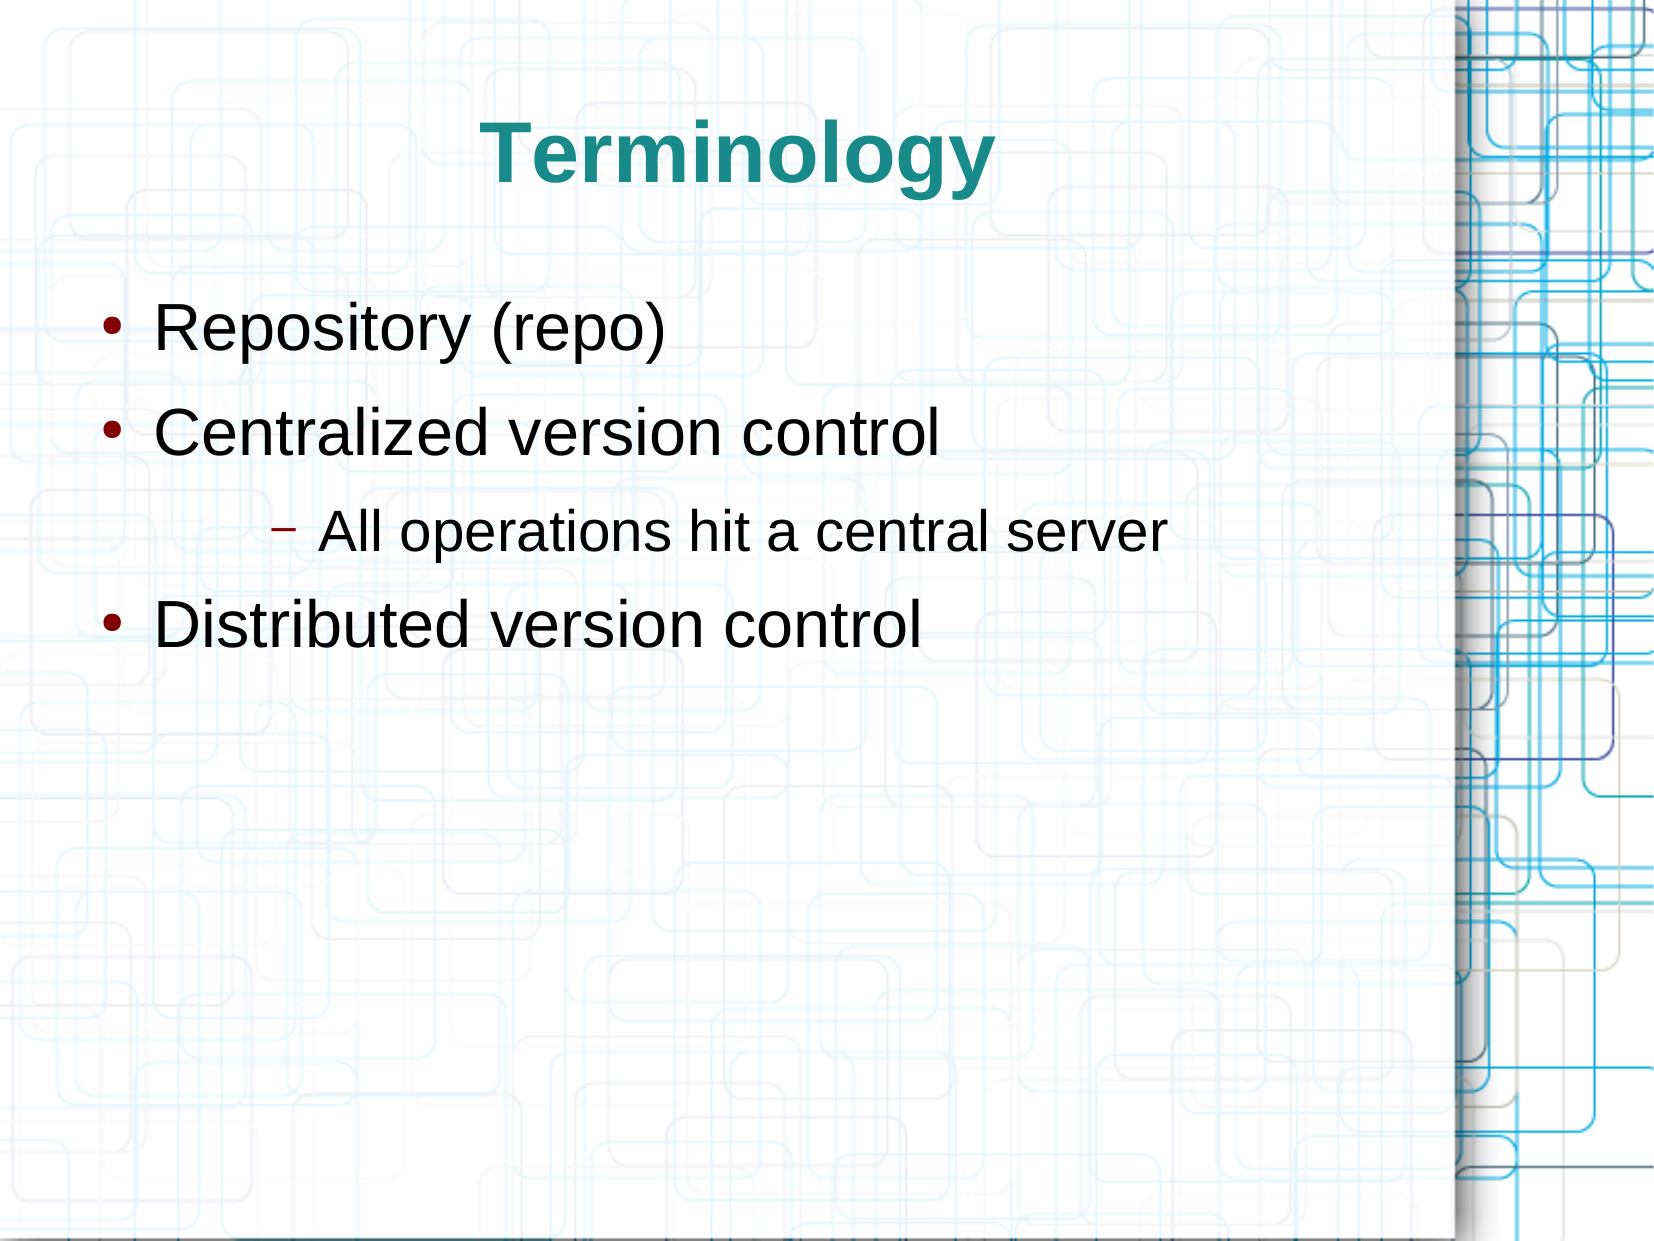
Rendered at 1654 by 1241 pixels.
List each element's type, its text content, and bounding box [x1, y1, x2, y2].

picture [0, 0, 1654, 1241]
list Repository (repo) Centralized version control All operations hit a central server Distributed version control [82, 290, 1418, 1010]
title Terminology [59, 49, 1418, 257]
